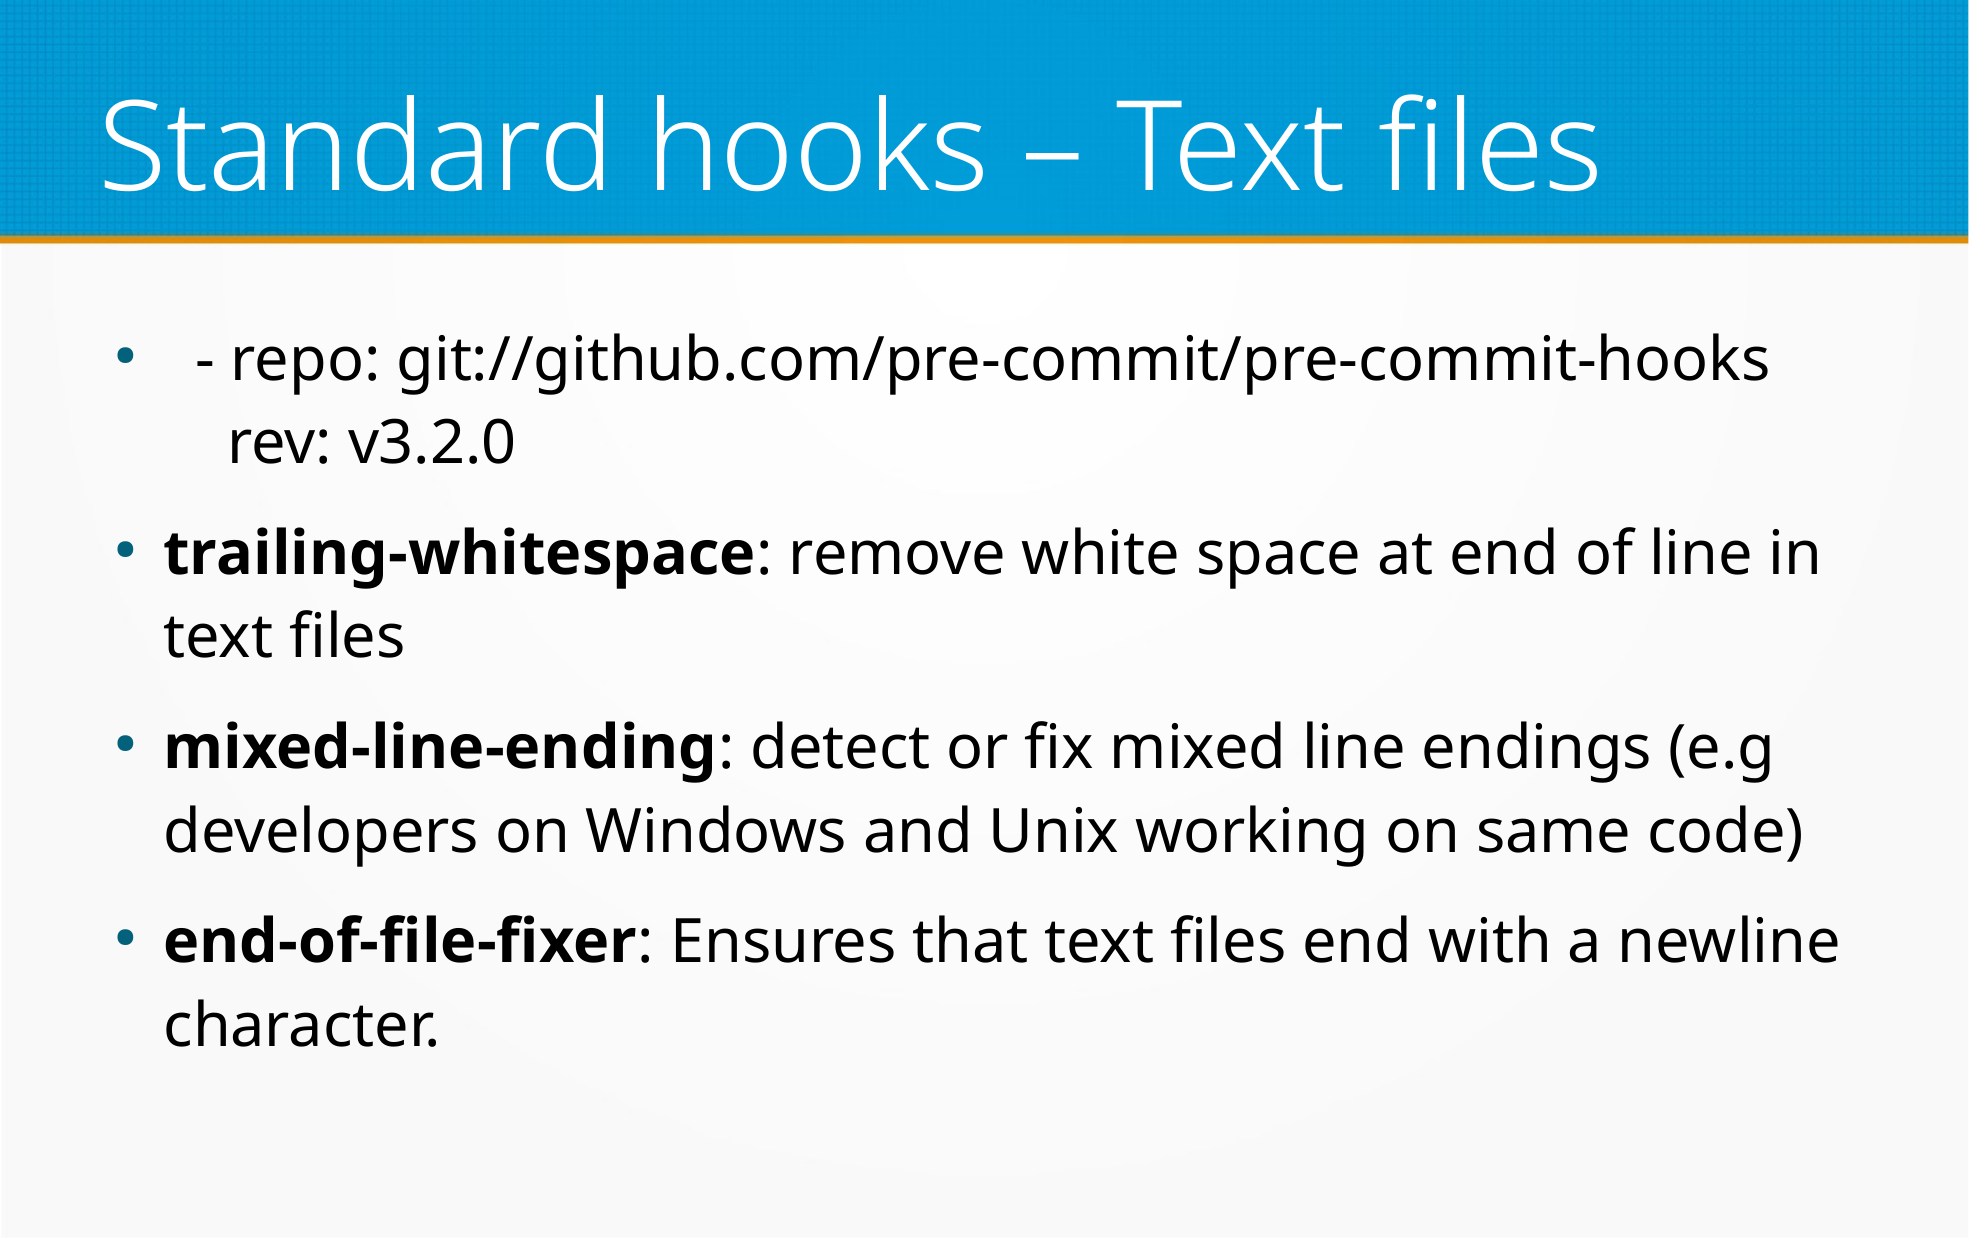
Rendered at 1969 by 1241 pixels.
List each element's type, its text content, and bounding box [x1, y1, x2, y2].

title Standard hooks – Text files [98, 19, 1870, 227]
picture [0, 233, 1969, 1241]
list - repo: git://github.com/pre-commit/pre-commit-hooks rev: v3.2.0 trailing-whitespace: remove white space at end of line in text files mixed-line-ending: detect or fix mixed line endings (e.g developers on Windows and Unix working on same code) end-of-file-fixer: Ensures that text files end with a newline character. [98, 315, 1861, 1081]
